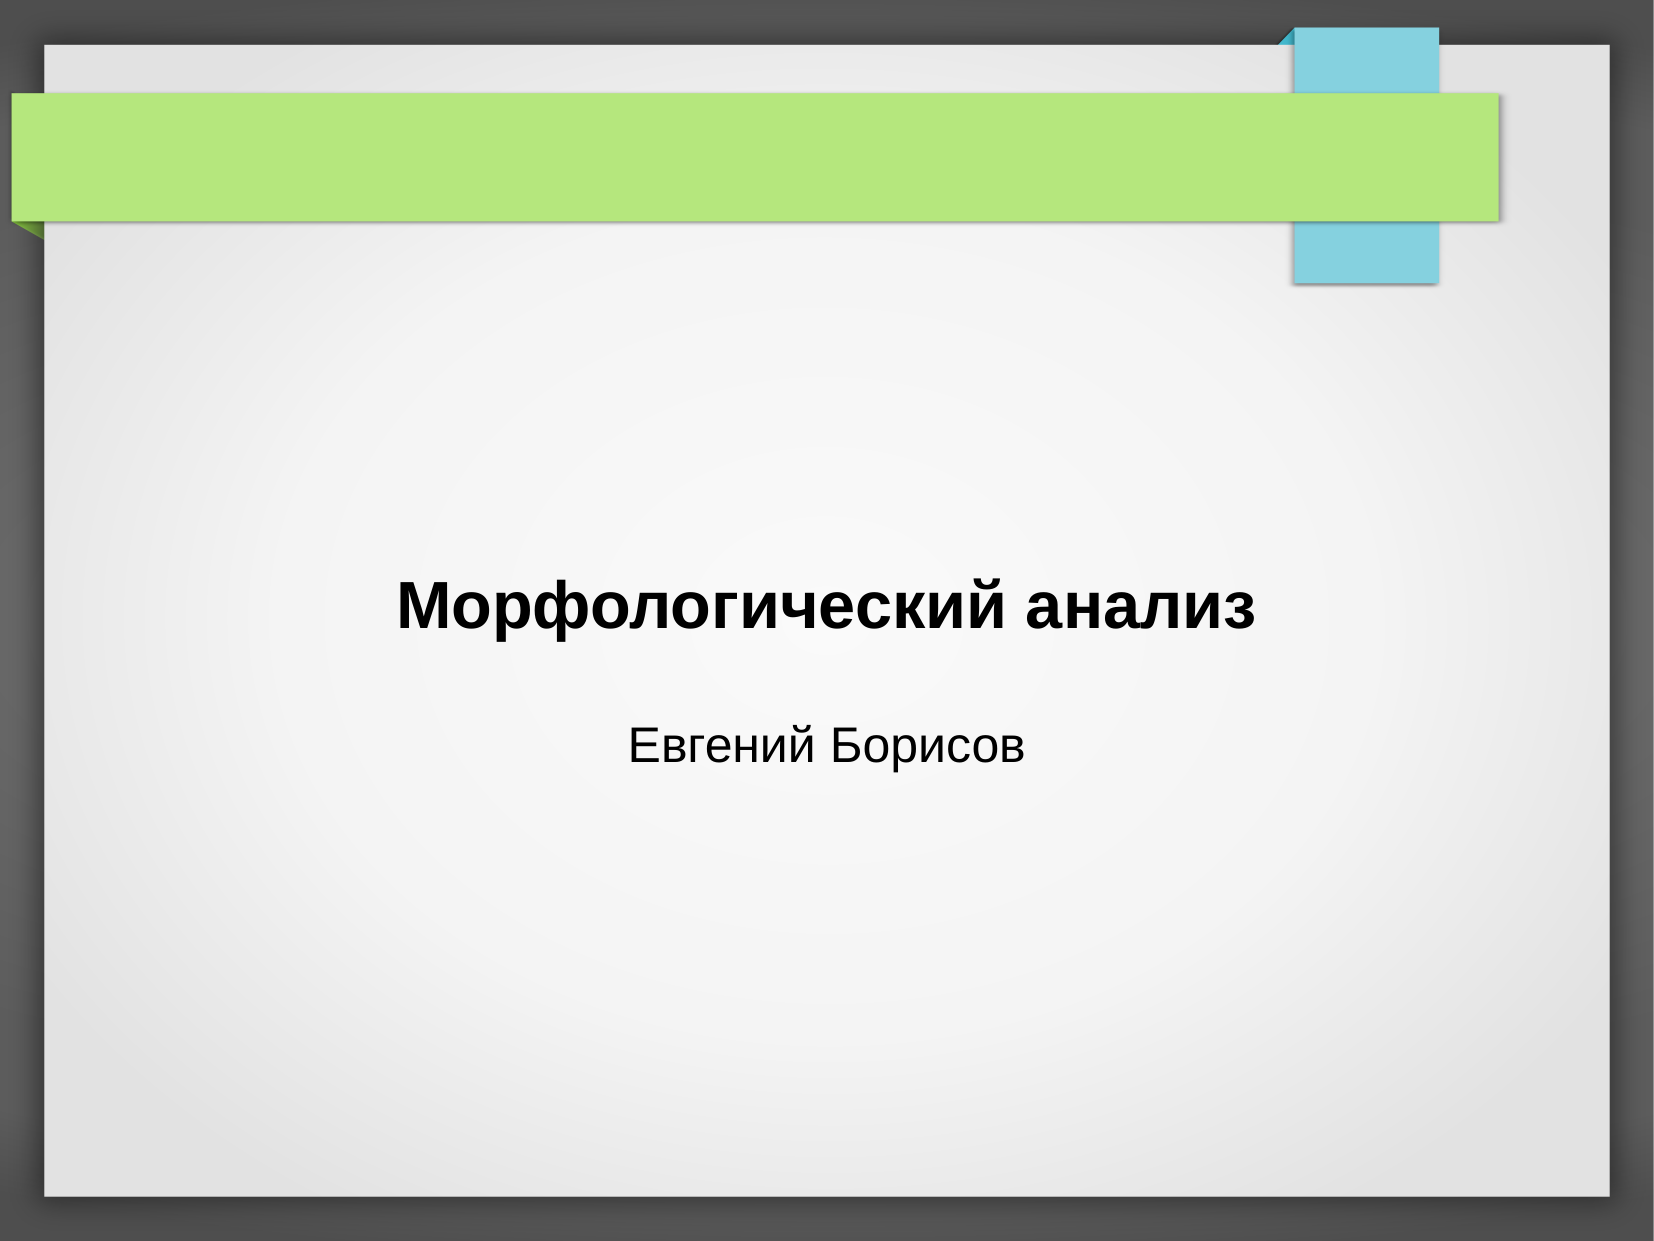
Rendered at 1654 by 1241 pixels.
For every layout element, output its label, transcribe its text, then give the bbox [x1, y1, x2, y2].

subtitle Морфологический анализ Евгений Борисов [82, 290, 1571, 1010]
picture [0, 0, 1654, 1241]
